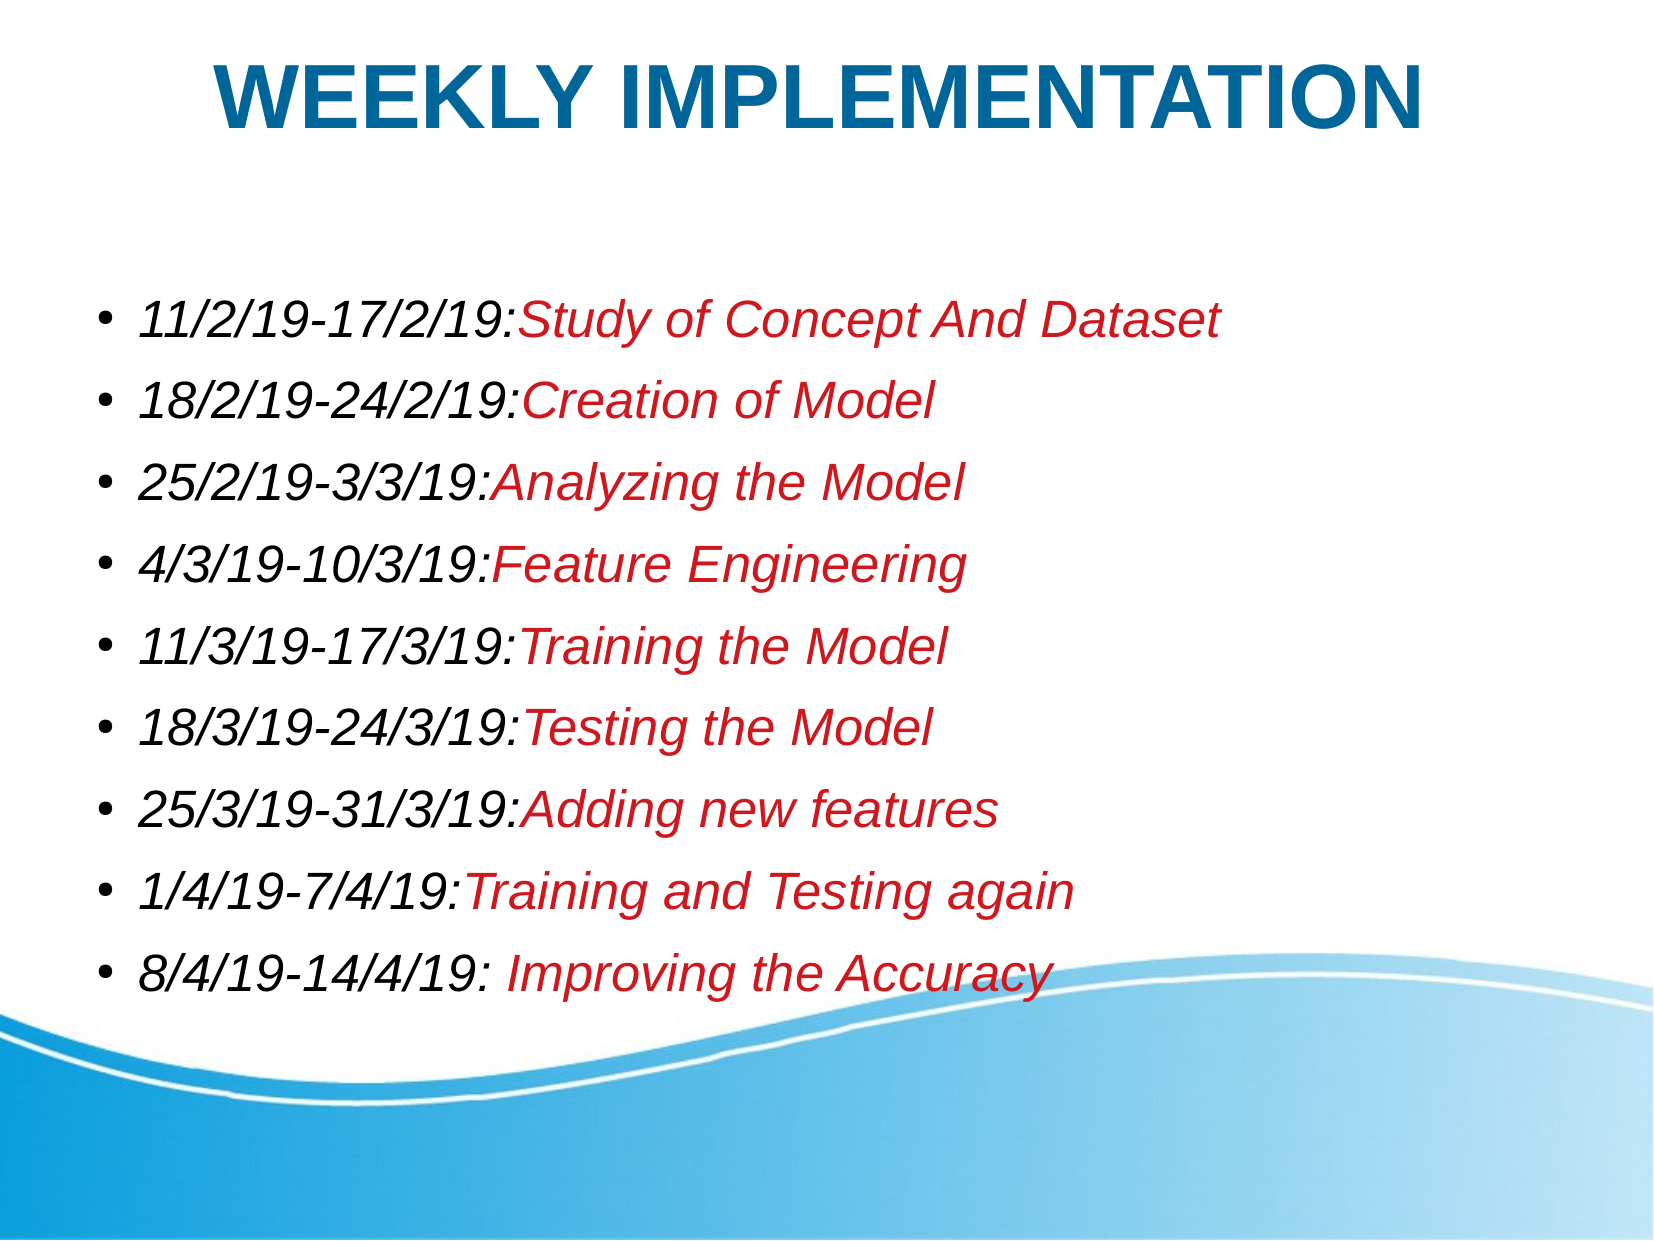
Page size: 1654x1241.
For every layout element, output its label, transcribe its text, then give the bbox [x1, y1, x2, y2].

list 11/2/19-17/2/19:Study of Concept And Dataset 18/2/19-24/2/19:Creation of Model 25/2/19-3/3/19:Analyzing the Model 4/3/19-10/3/19:Feature Engineering 11/3/19-17/3/19:Training the Model 18/3/19-24/3/19:Testing the Model 25/3/19-31/3/19:Adding new features 1/4/19-7/4/19:Training and Testing again 8/4/19-14/4/19: Improving the Accuracy [82, 289, 1571, 1010]
picture [0, 952, 1654, 1240]
title WEEKLY IMPLEMENTATION [0, 0, 1489, 201]
